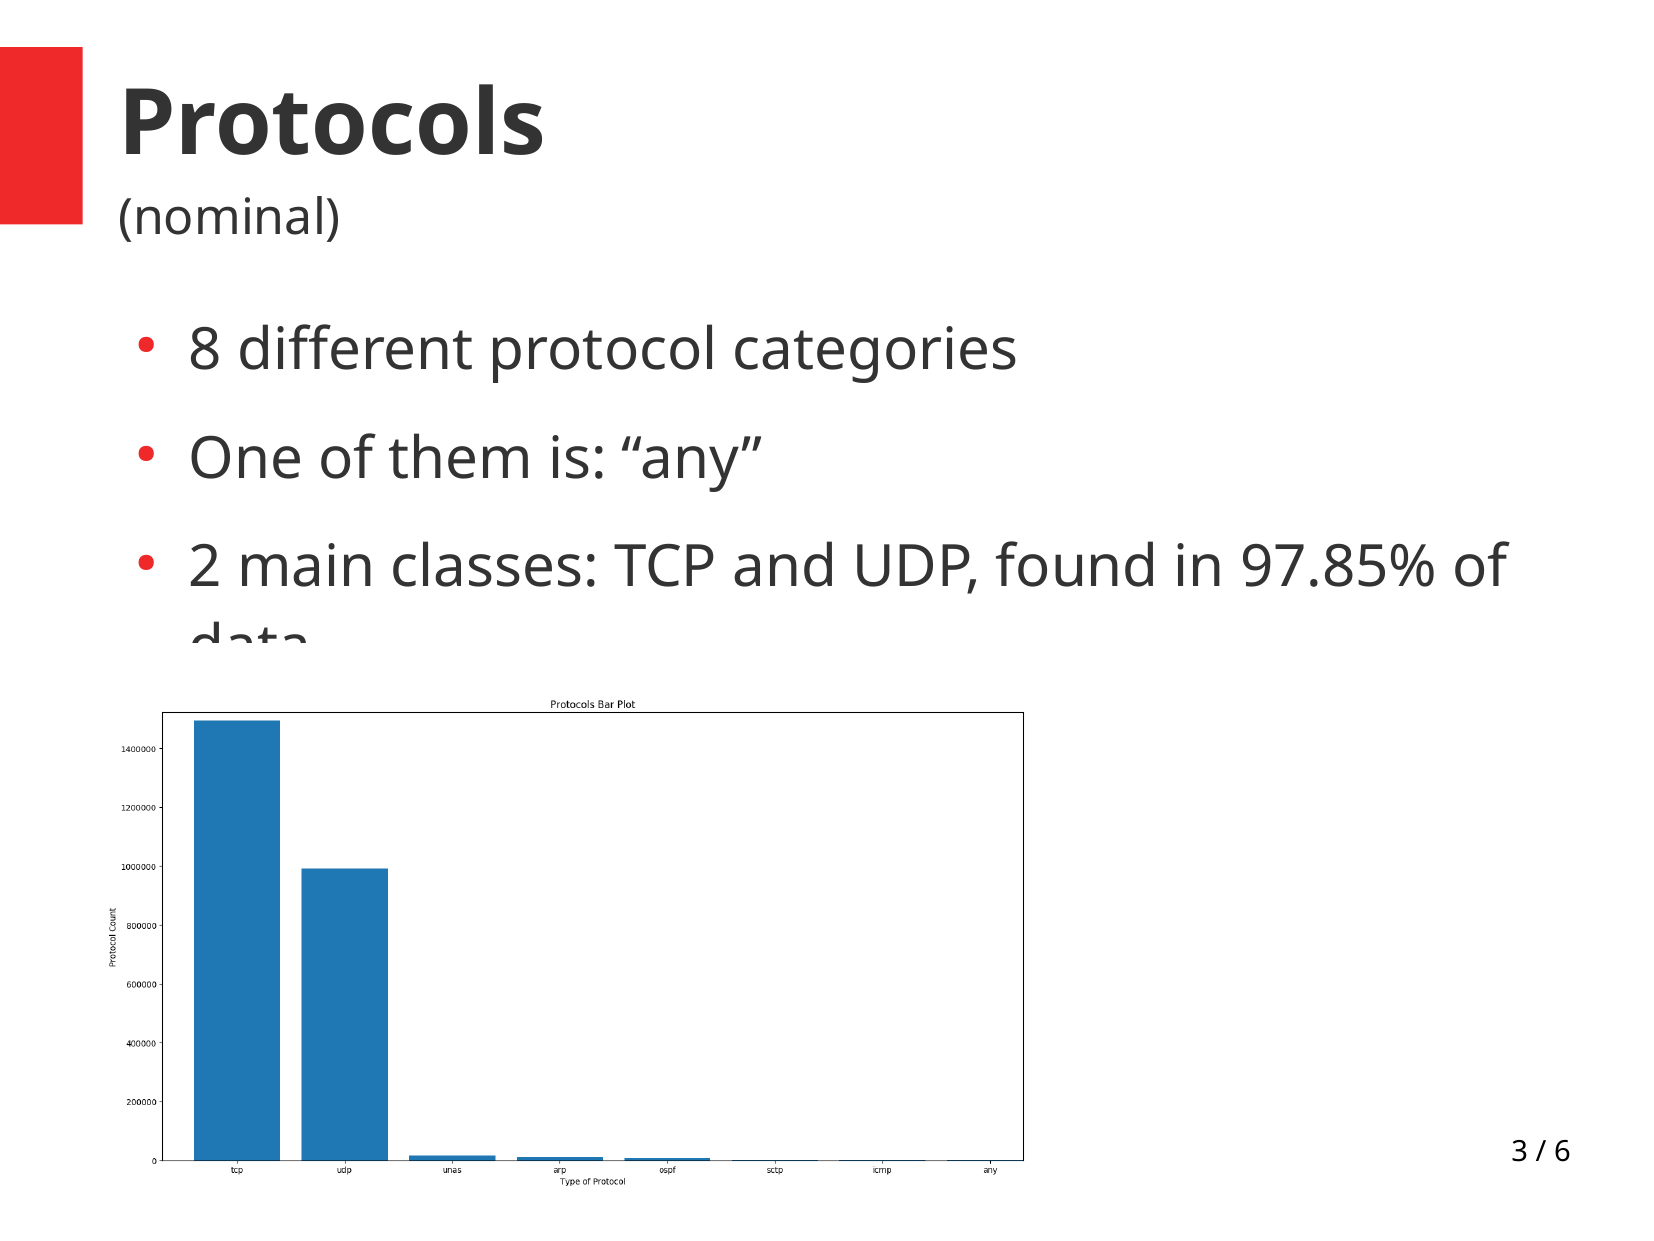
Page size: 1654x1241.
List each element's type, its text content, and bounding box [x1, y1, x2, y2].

title Protocols (nominal) [118, 49, 1571, 257]
picture [23, 643, 1134, 1224]
list 8 different protocol categories One of them is: “any” 2 main classes: TCP and UDP, found in 97.85% of data [118, 307, 1536, 1027]
